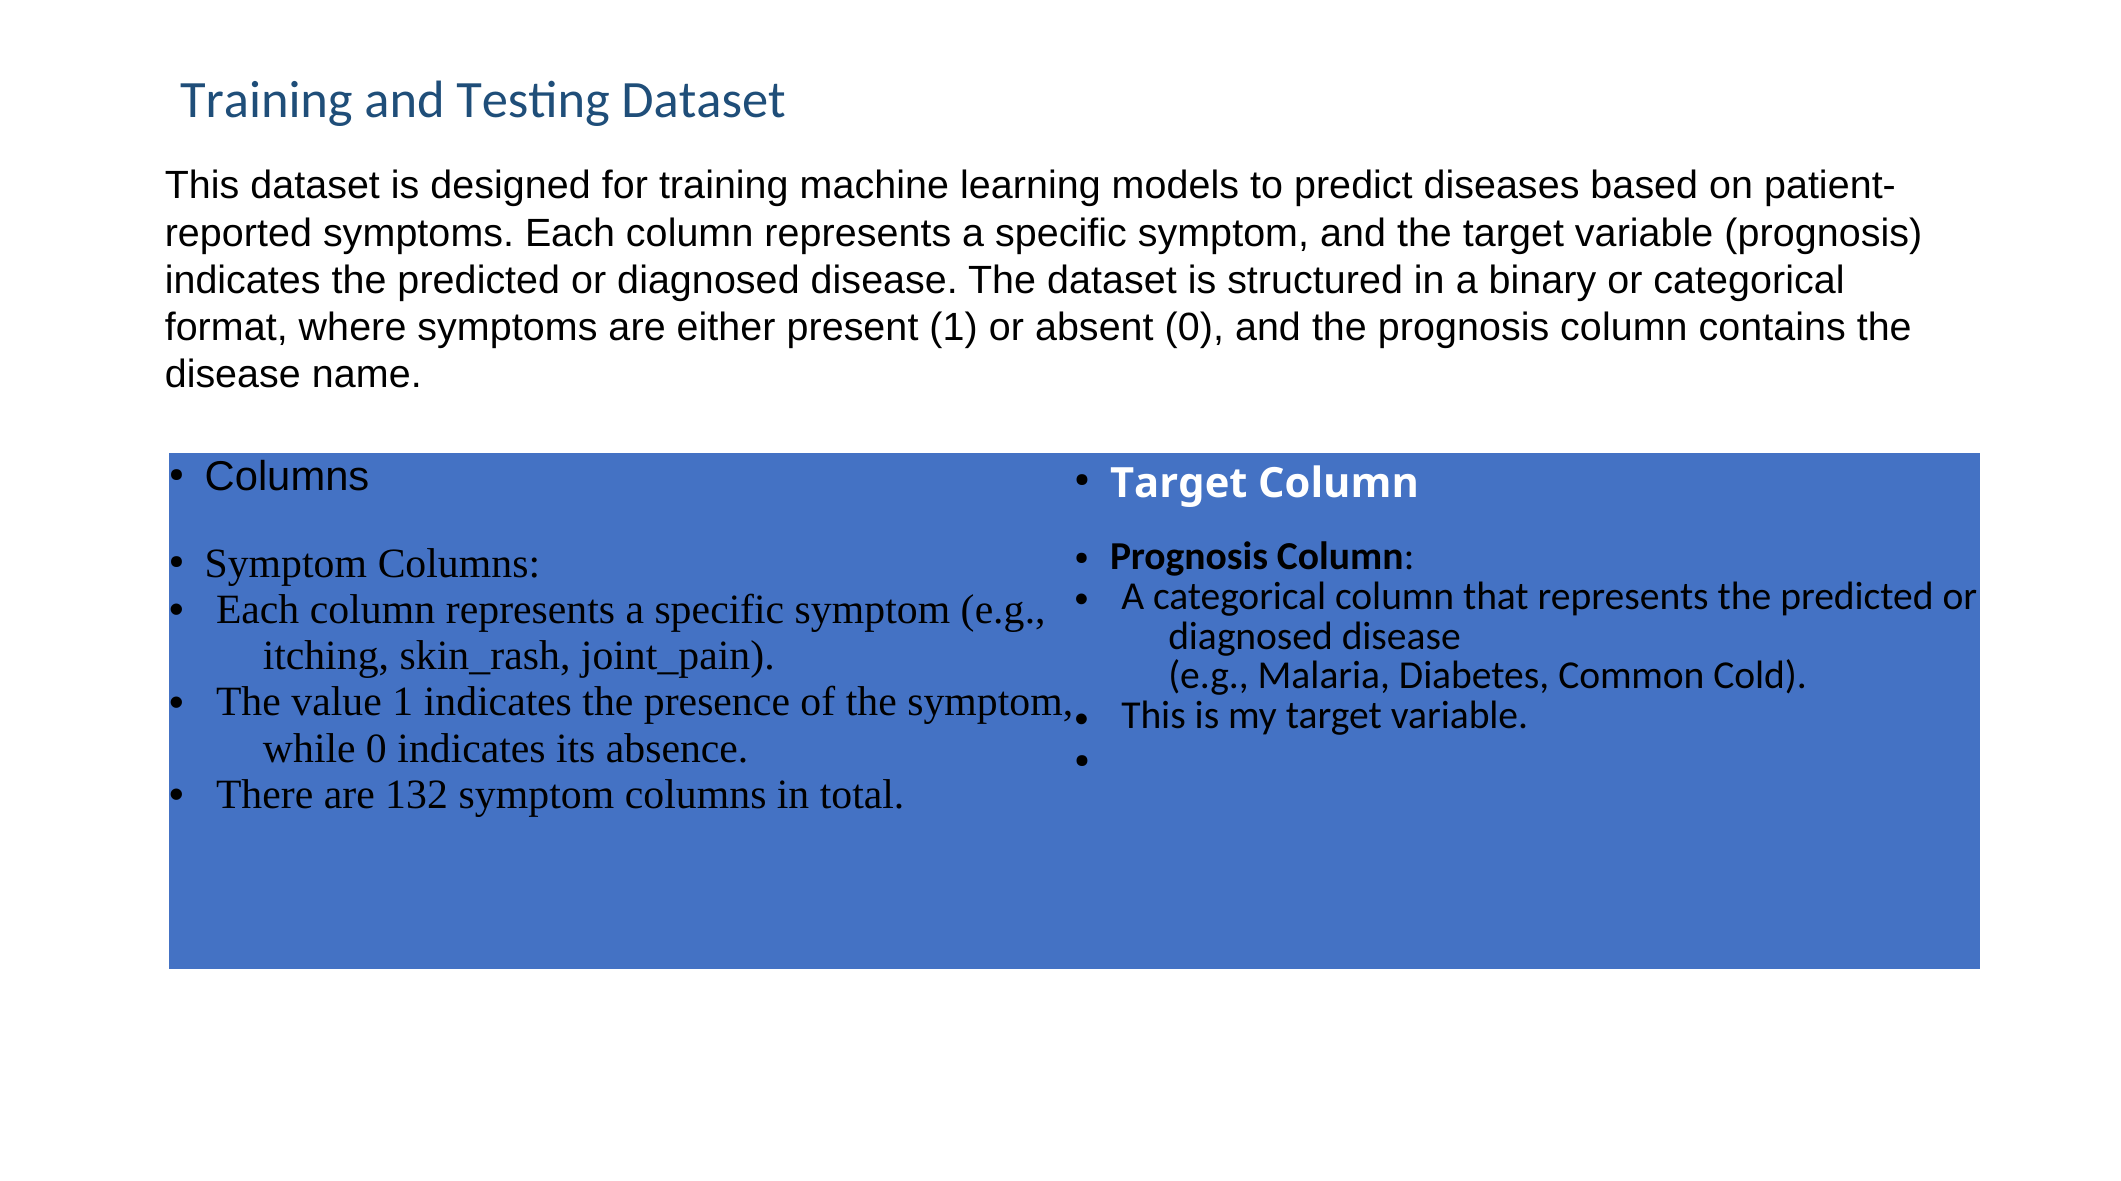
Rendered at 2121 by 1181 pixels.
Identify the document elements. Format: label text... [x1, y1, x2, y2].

title This dataset is designed for training machine learning models to predict diseases based on patient-reported symptoms. Each column represents a specific symptom, and the target variable (prognosis) indicates the predicted or diagnosed disease. The dataset is structured in a binary or categorical format, where symptoms are either present (1) or absent (0), and the prognosis column contains the disease name. [149, 150, 1990, 405]
table_header Columns [169, 453, 1075, 540]
table_cell Prognosis Column: A categorical column that represents the predicted or diagnosed disease (e.g., Malaria, Diabetes, Common Cold). This is my target variable. [1075, 540, 1980, 969]
table_header Target Column [1075, 453, 1980, 540]
table_cell Symptom Columns: Each column represents a specific symptom (e.g., itching, skin_rash, joint_pain). The value 1 indicates the presence of the symptom, while 0 indicates its absence. There are 132 symptom columns in total. [169, 540, 1075, 969]
text_box Training and Testing Dataset [164, 56, 907, 140]
